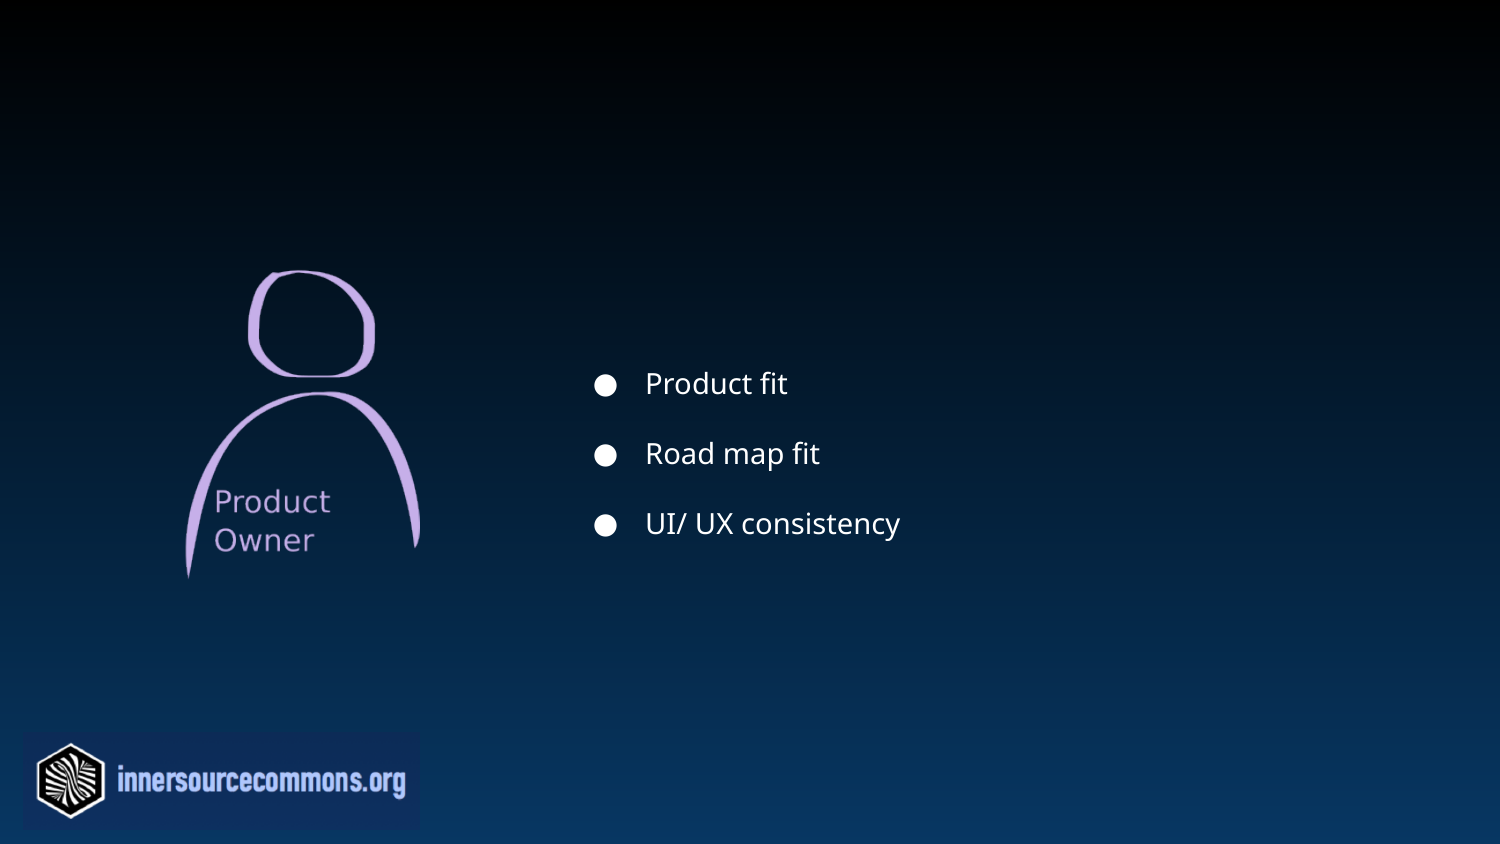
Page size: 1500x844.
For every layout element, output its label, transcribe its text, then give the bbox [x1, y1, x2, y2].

text_box Product fit Road map fit UI/ UX consistency [554, 315, 1332, 422]
picture [171, 258, 420, 586]
picture [23, 732, 420, 830]
